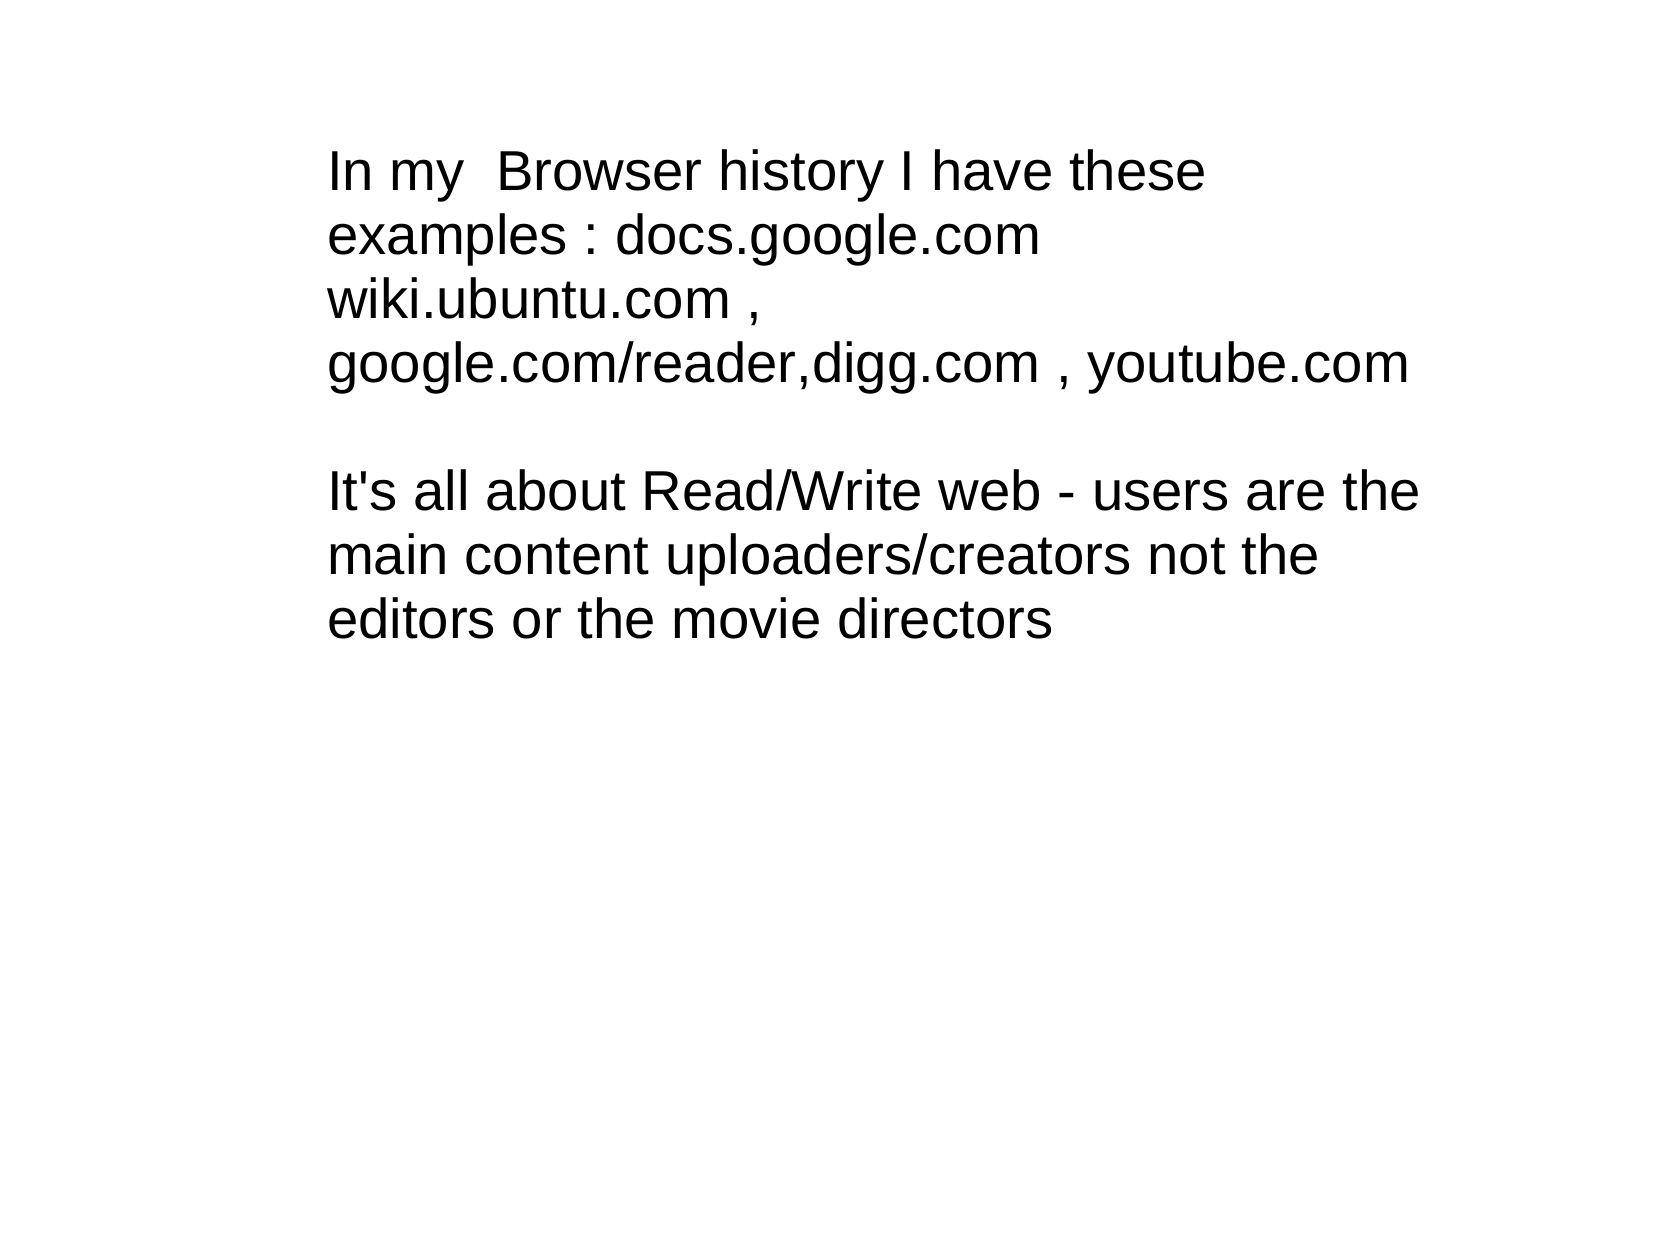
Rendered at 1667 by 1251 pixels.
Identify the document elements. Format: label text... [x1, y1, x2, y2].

text_box In my Browser history I have these examples : docs.google.com wiki.ubuntu.com , google.com/reader,digg.com , youtube.com It's all about Read/Write web - users are the main content uploaders/creators not the editors or the movie directors [327, 139, 1433, 780]
